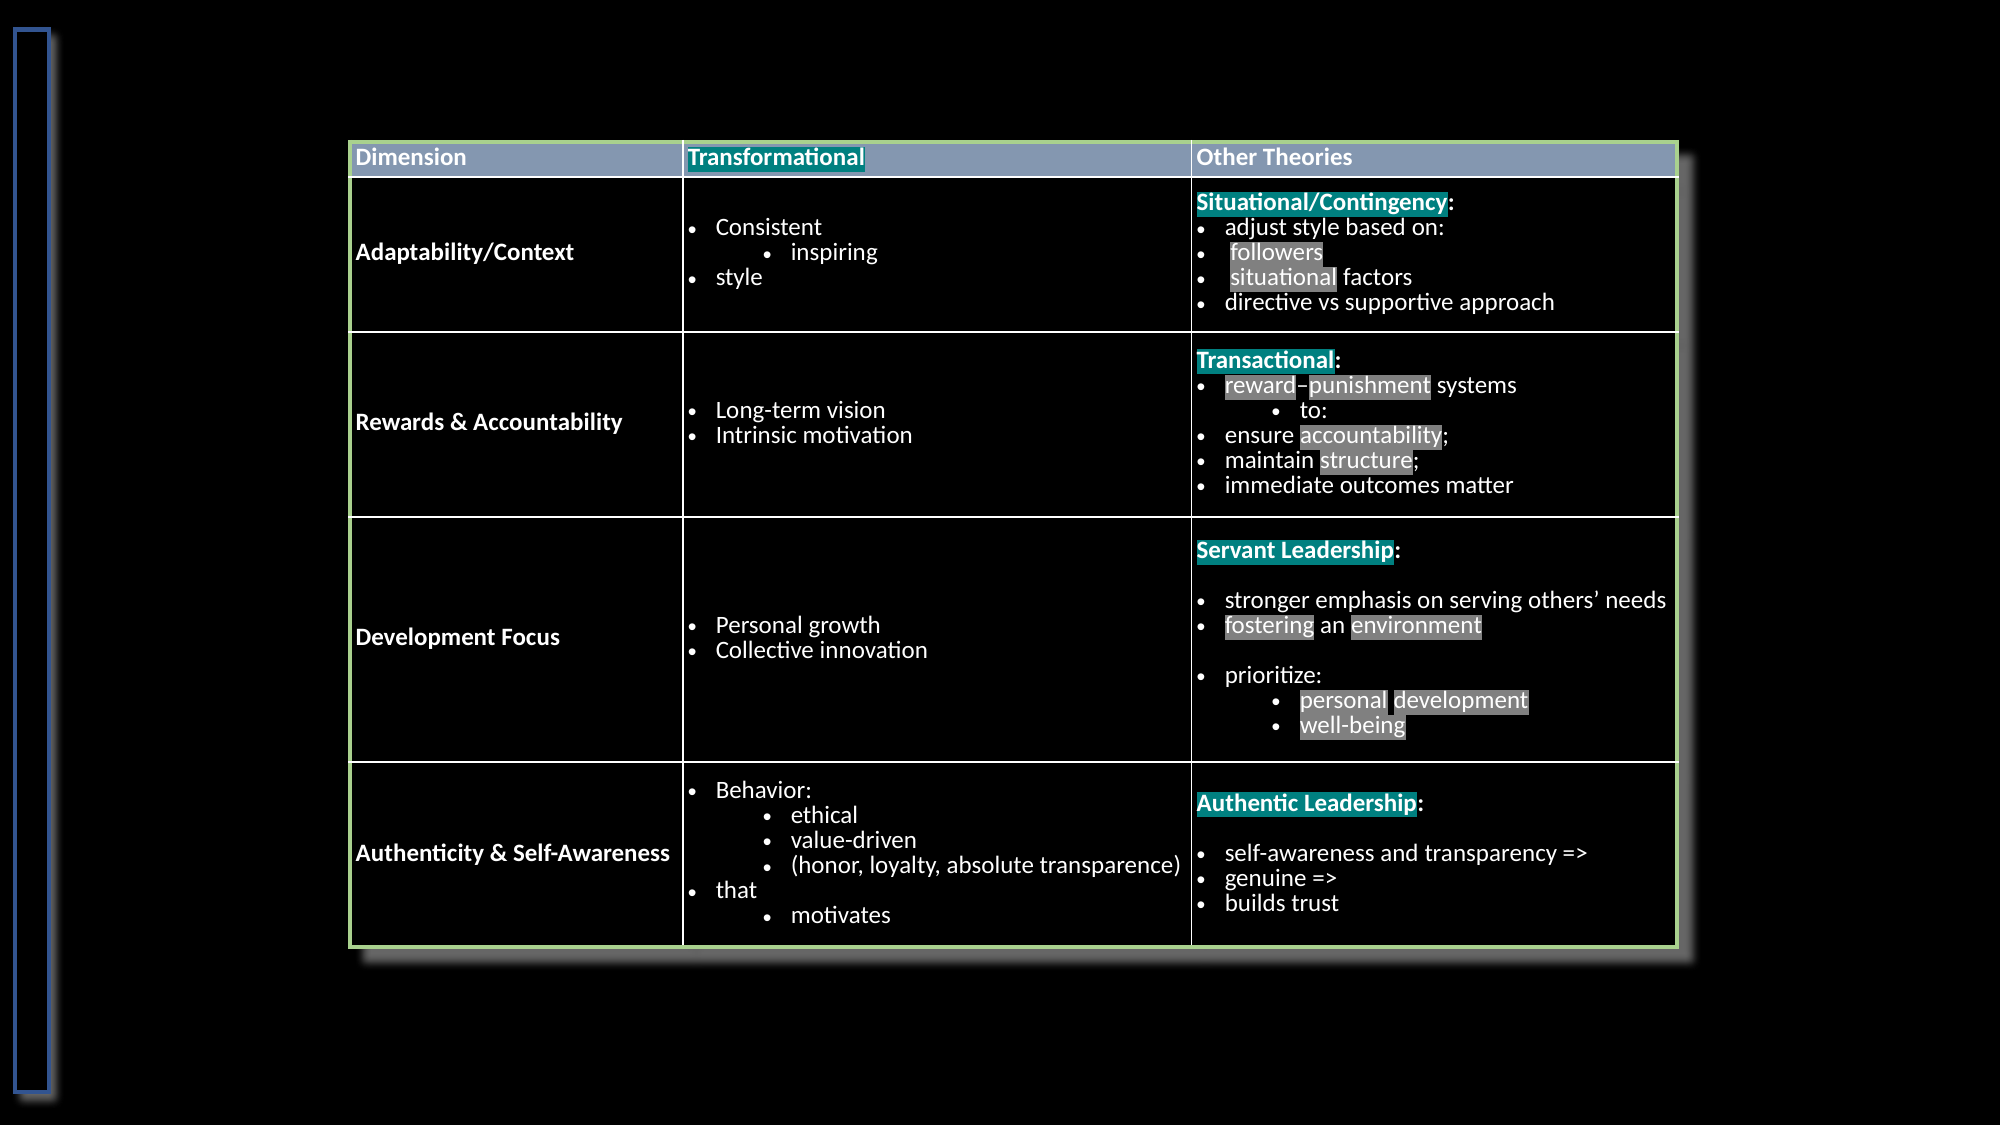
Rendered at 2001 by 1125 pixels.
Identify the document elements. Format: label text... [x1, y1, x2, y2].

table_cell Authentic Leadership: self-awareness and transparency => genuine => builds trust [1192, 763, 1675, 945]
text_box [14, 29, 49, 1093]
table_header Other Theories [1192, 144, 1675, 176]
table_cell Transactional: reward–punishment systems to: ensure accountability; maintain structure; immediate outcomes matter [1192, 333, 1675, 516]
table_cell Consistent inspiring style [684, 178, 1191, 331]
table_cell Situational/Contingency: adjust style based on: followers situational factors directive vs supportive approach [1192, 178, 1675, 331]
table_cell Behavior: ethical value-driven (honor, loyalty, absolute transparence) that motivates [684, 763, 1191, 945]
table_header Transformational [684, 144, 1191, 176]
table_cell Rewards & Accountability [352, 333, 682, 516]
table_header Dimension [352, 144, 682, 176]
table_cell Adaptability/Context [352, 178, 682, 331]
table_cell Long-term vision Intrinsic motivation [684, 333, 1191, 516]
table_cell Personal growth Collective innovation [684, 518, 1191, 761]
table_cell Development Focus [352, 518, 682, 761]
table_cell Authenticity & Self-Awareness [352, 763, 682, 945]
table_cell Servant Leadership: stronger emphasis on serving others’ needs fostering an environment prioritize: personal development well-being [1192, 518, 1675, 761]
